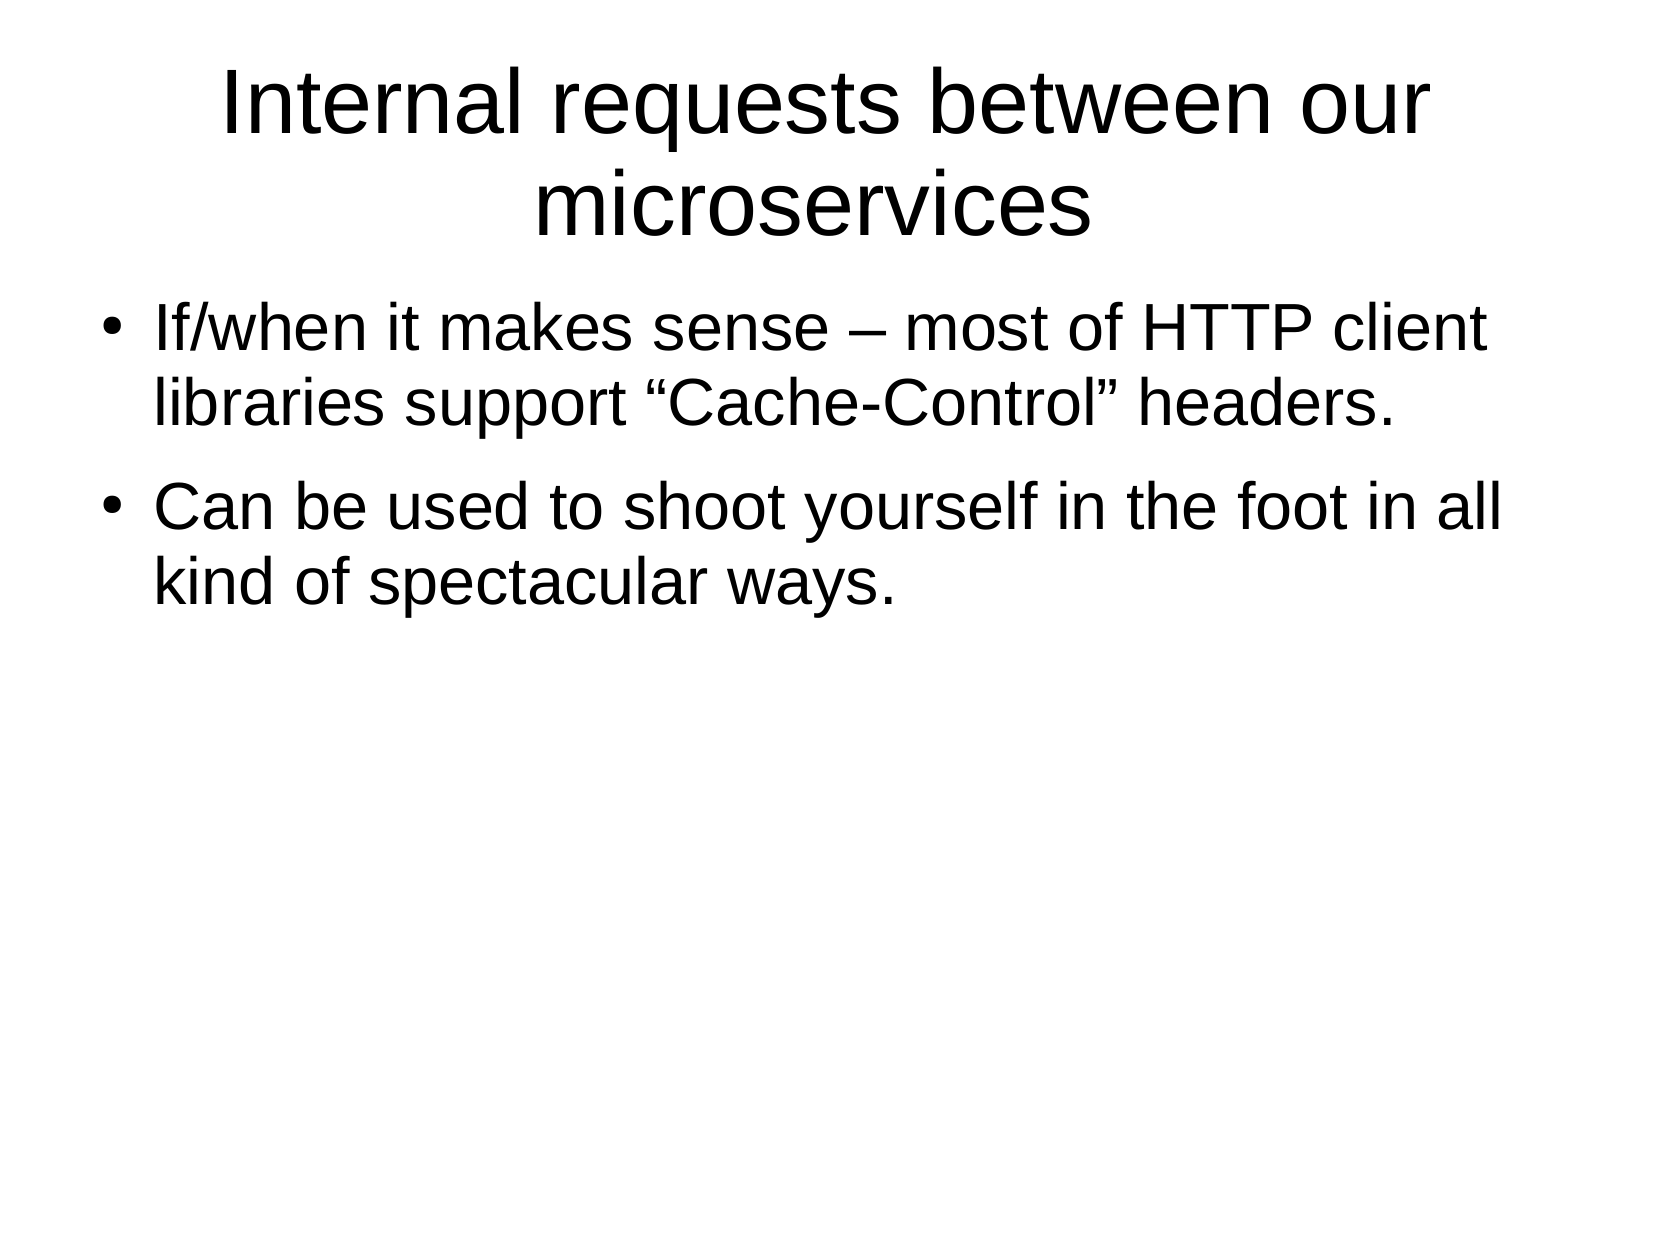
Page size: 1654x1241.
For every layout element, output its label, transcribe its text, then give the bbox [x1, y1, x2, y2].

list If/when it makes sense – most of HTTP client libraries support “Cache-Control” headers. Can be used to shoot yourself in the foot in all kind of spectacular ways. [82, 290, 1538, 1010]
title Internal requests between our microservices [82, 49, 1571, 257]
